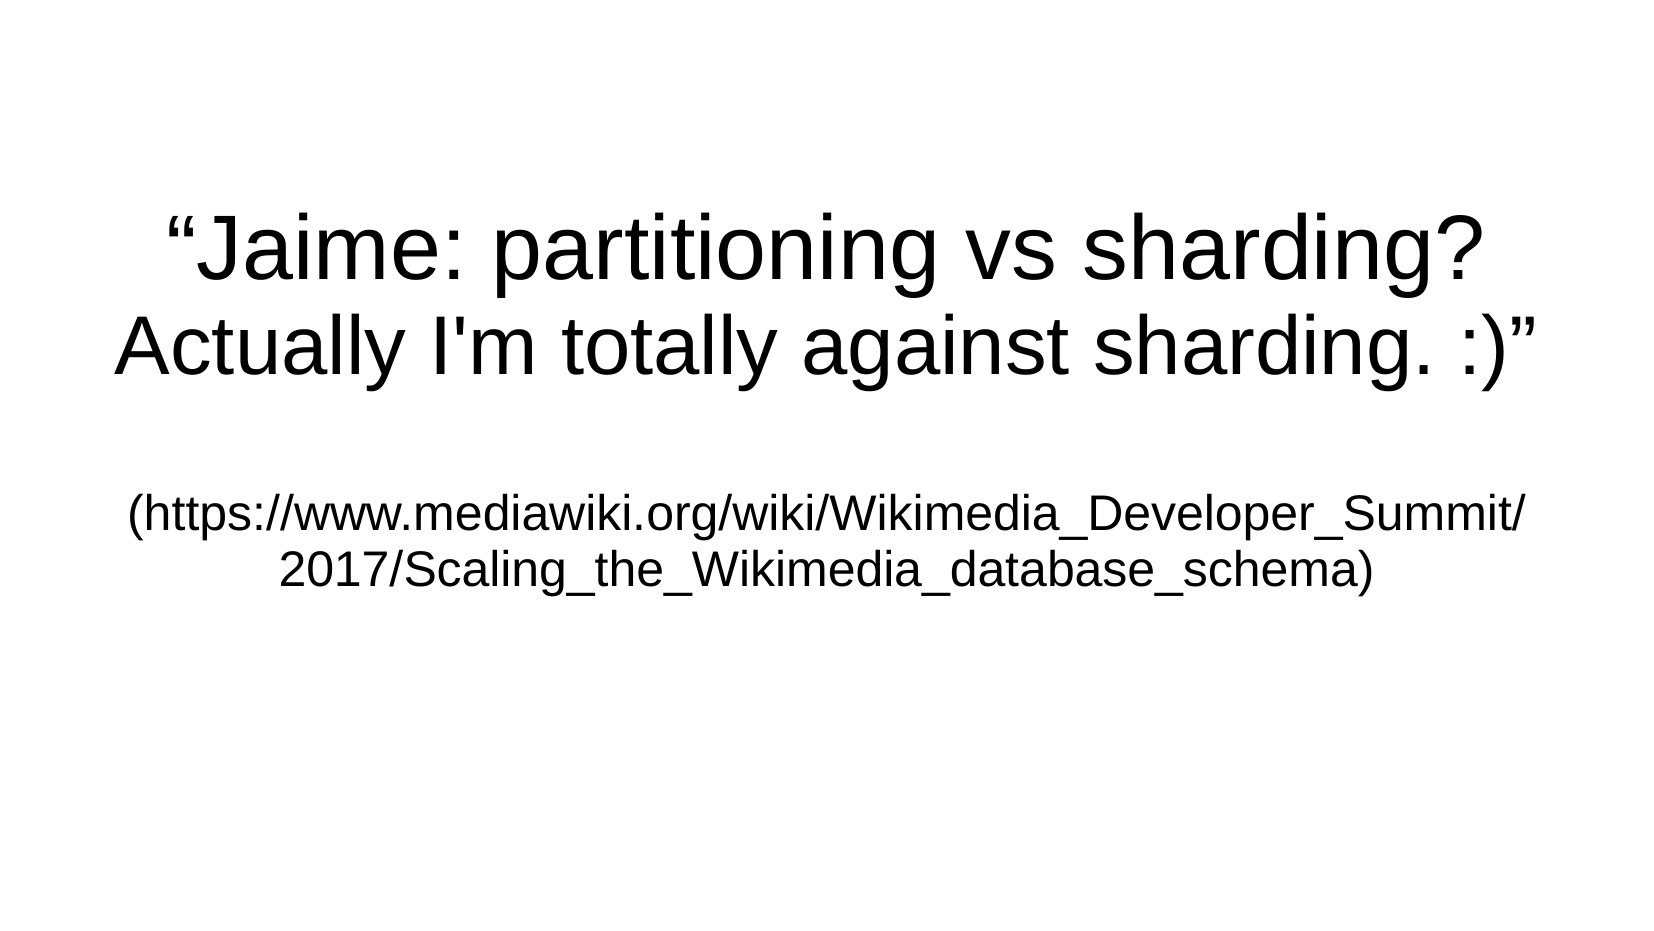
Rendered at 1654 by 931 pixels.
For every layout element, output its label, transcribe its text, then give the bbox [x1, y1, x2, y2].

subtitle “Jaime: partitioning vs sharding? Actually I'm totally against sharding. :)” (https://www.mediawiki.org/wiki/Wikimedia_Developer_Summit/2017/Scaling_the_Wikimedia_database_schema) [82, 37, 1571, 757]
